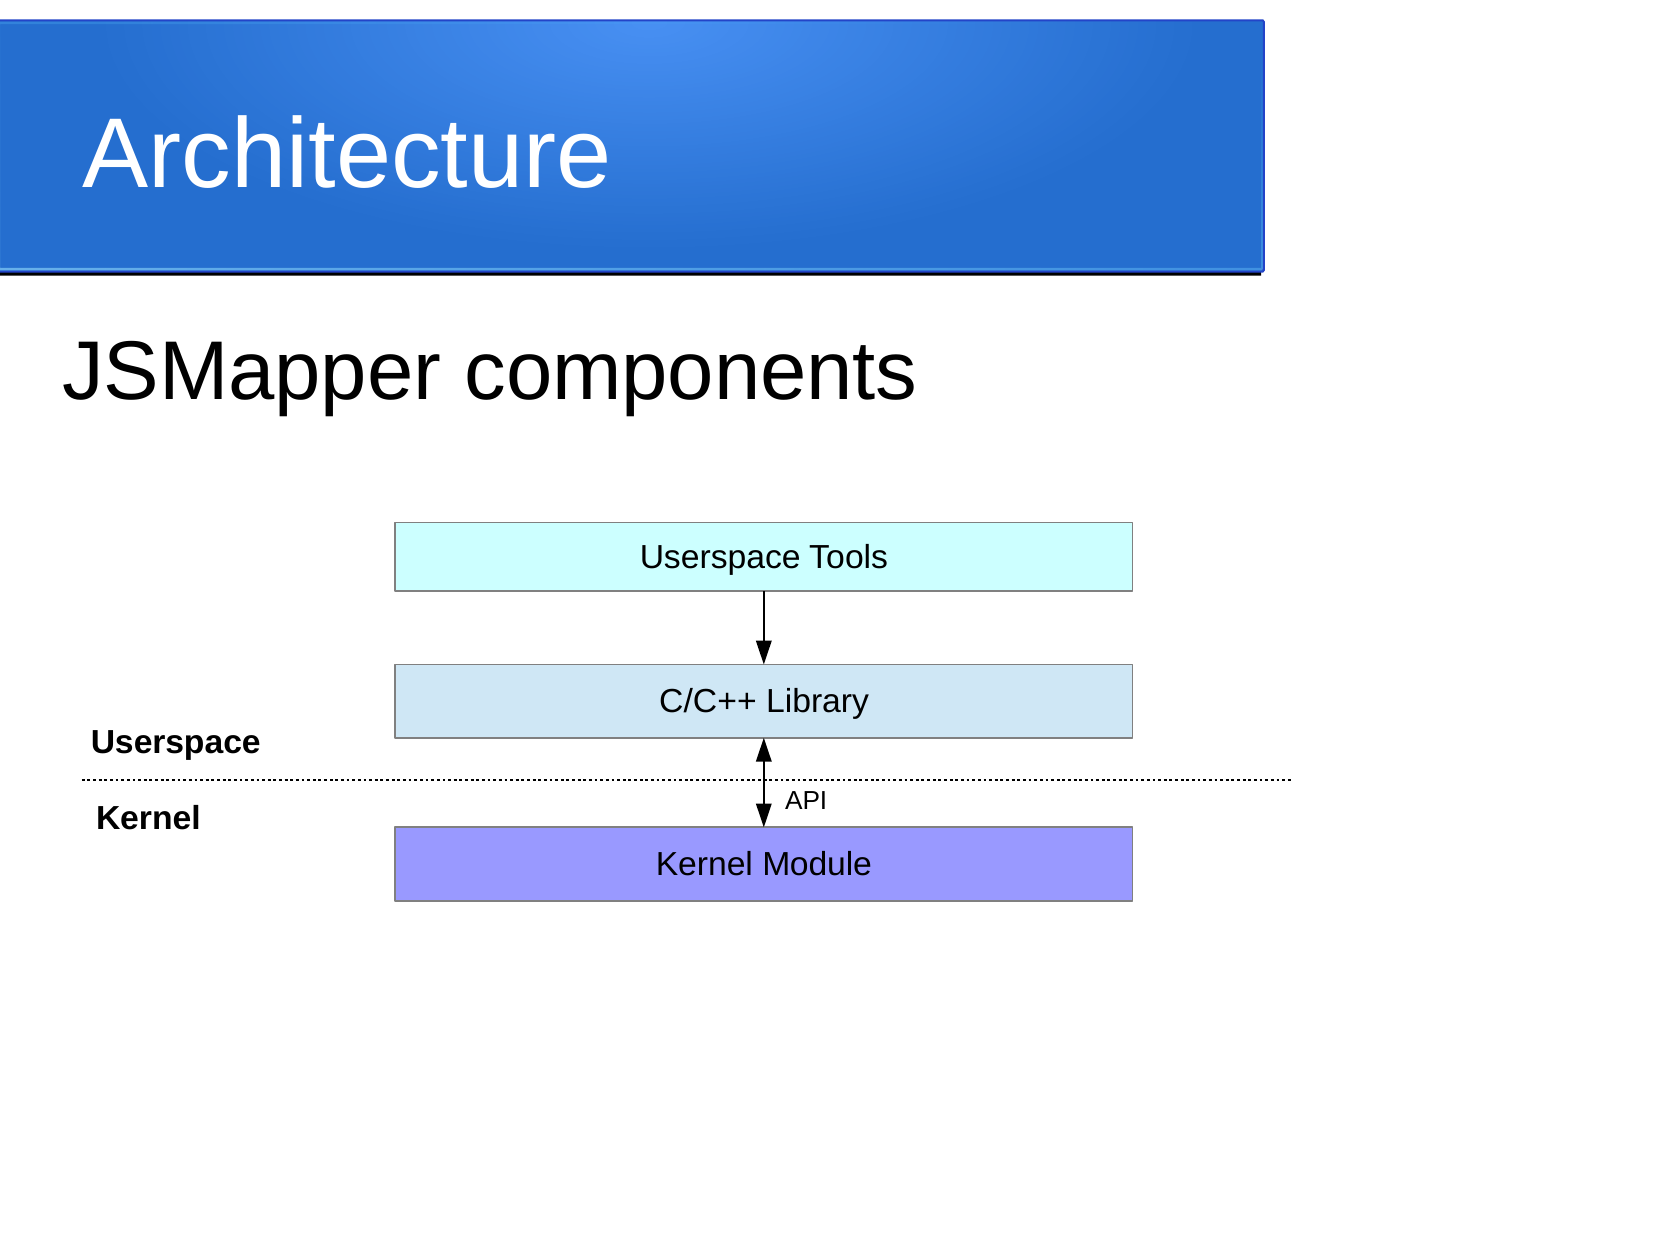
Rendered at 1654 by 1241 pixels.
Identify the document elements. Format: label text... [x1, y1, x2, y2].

title Architecture [82, 49, 1250, 257]
picture [18, 401, 1595, 1241]
text_box JSMapper components [47, 317, 1229, 426]
